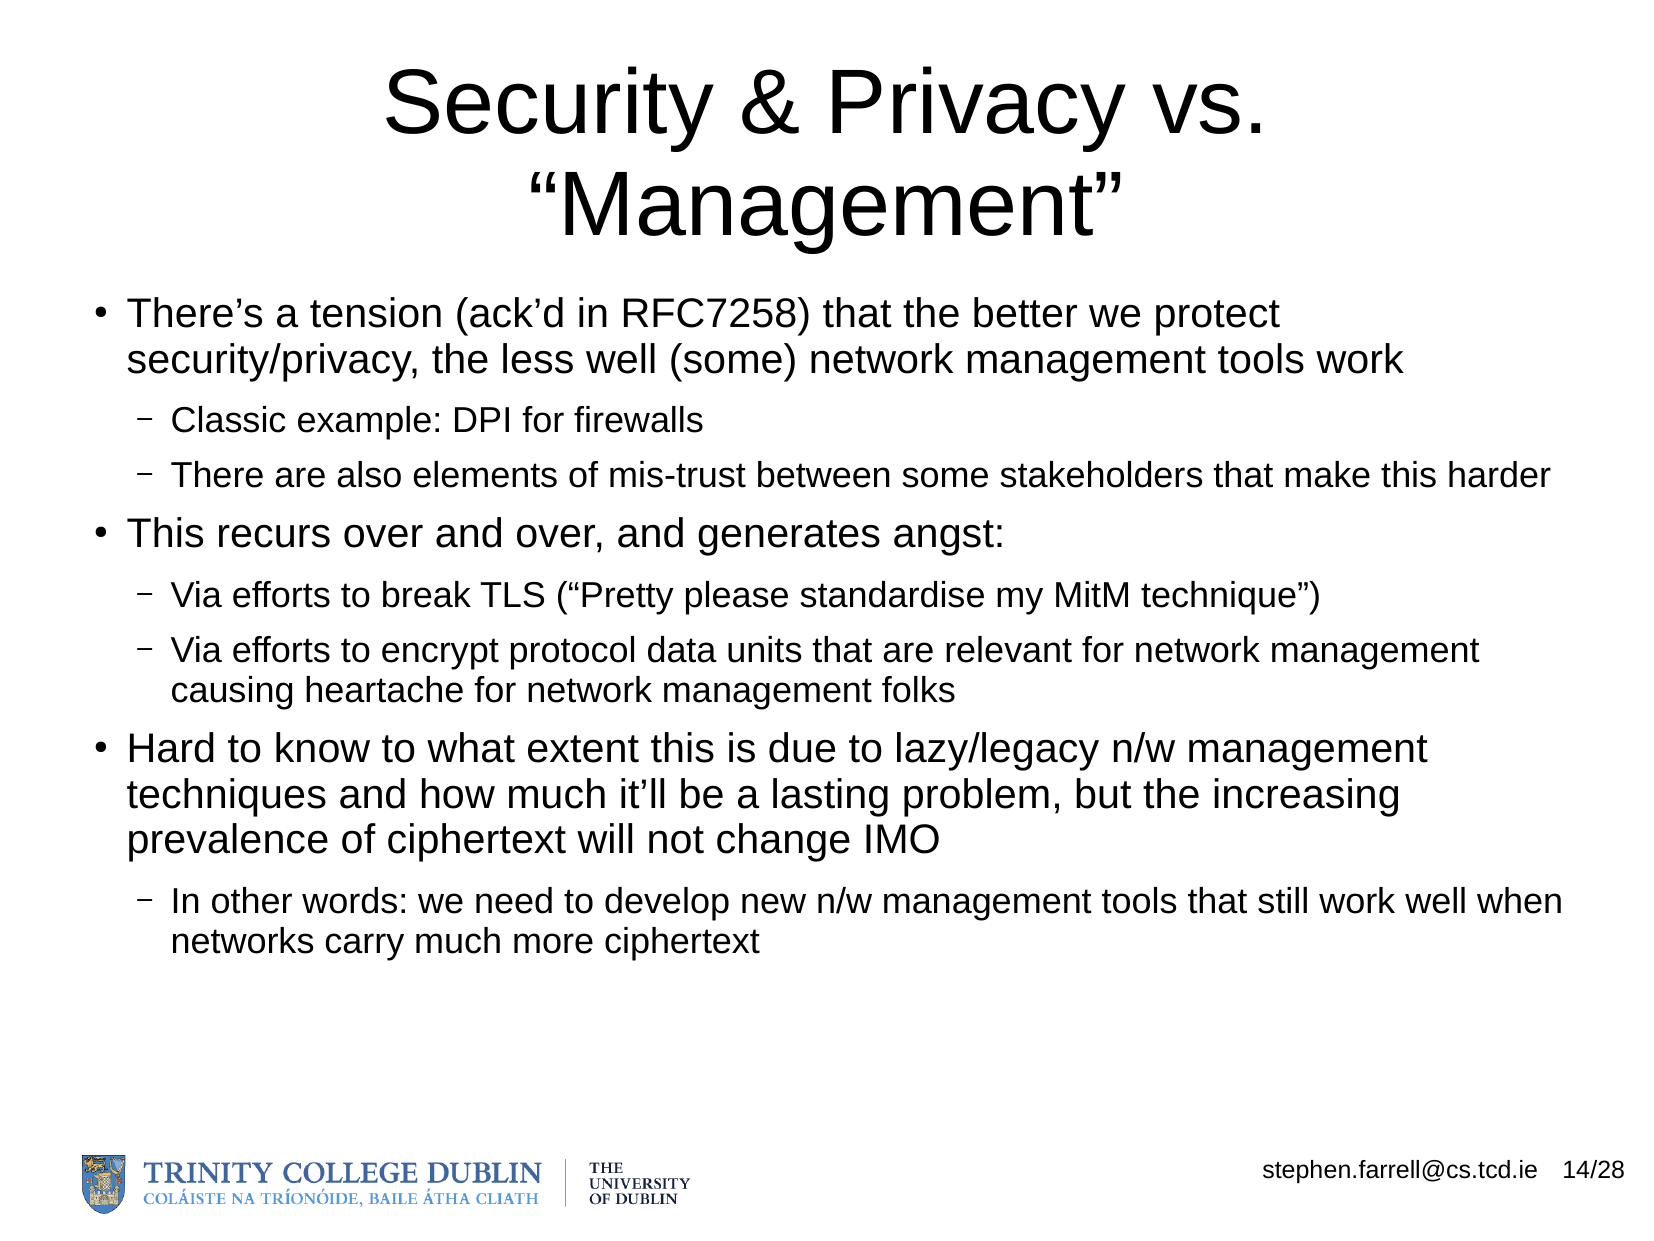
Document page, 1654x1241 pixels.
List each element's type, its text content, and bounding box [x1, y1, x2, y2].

list There’s a tension (ack’d in RFC7258) that the better we protect security/privacy, the less well (some) network management tools work Classic example: DPI for firewalls There are also elements of mis-trust between some stakeholders that make this harder This recurs over and over, and generates angst: Via efforts to break TLS (“Pretty please standardise my MitM technique”) Via efforts to encrypt protocol data units that are relevant for network management causing heartache for network management folks Hard to know to what extent this is due to lazy/legacy n/w management techniques and how much it’ll be a lasting problem, but the increasing prevalence of ciphertext will not change IMO In other words: we need to develop new n/w management tools that still work well when networks carry much more ciphertext [82, 290, 1571, 1010]
picture [82, 1155, 694, 1214]
title Security & Privacy vs. “Management” [82, 49, 1571, 257]
